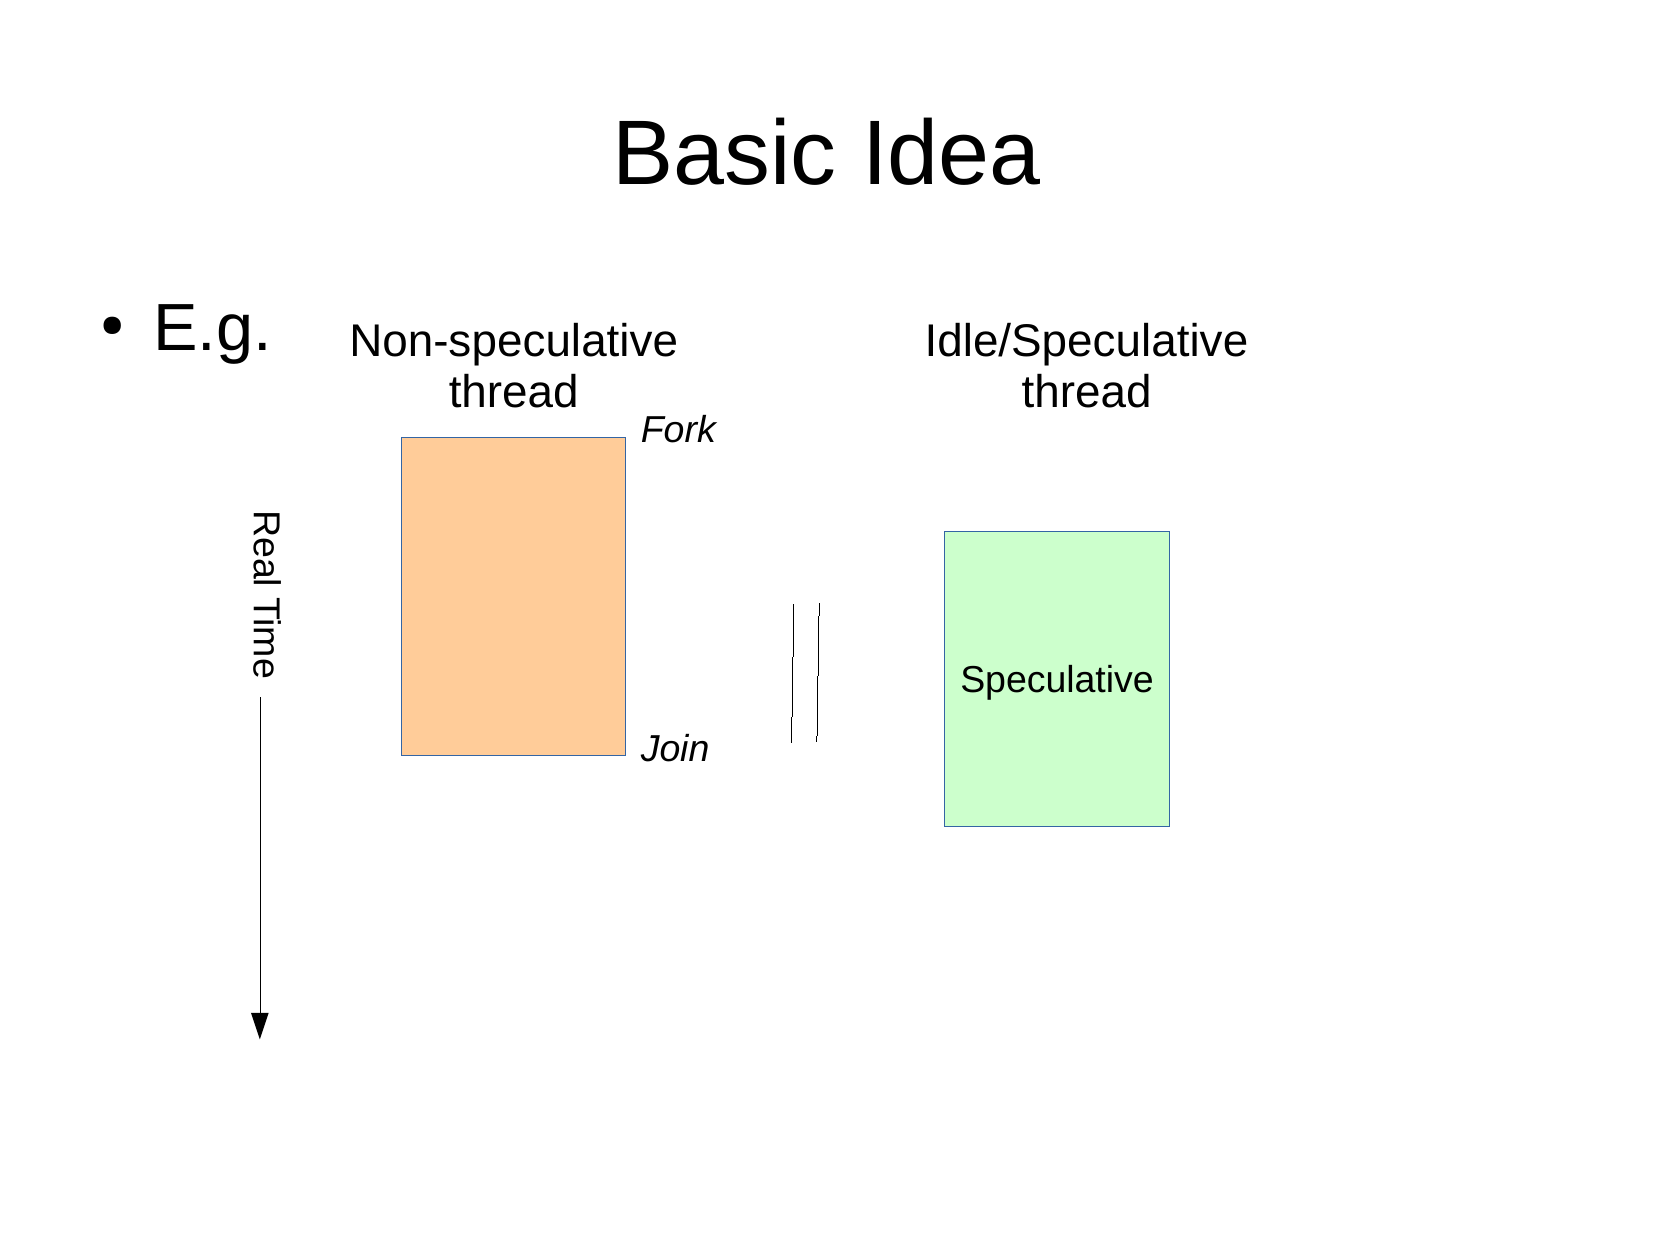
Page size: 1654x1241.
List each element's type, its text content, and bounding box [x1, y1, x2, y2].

list E.g. [82, 290, 1571, 1010]
text_box Fork [697, 401, 863, 459]
text_box [401, 476, 626, 756]
text_box Join [625, 720, 863, 778]
text_box Non-speculative thread [330, 307, 697, 476]
text_box Real Time [195, 495, 296, 698]
title Basic Idea [82, 49, 1571, 257]
text_box Idle/Speculative thread [909, 307, 1264, 425]
text_box Speculative [944, 531, 1170, 827]
